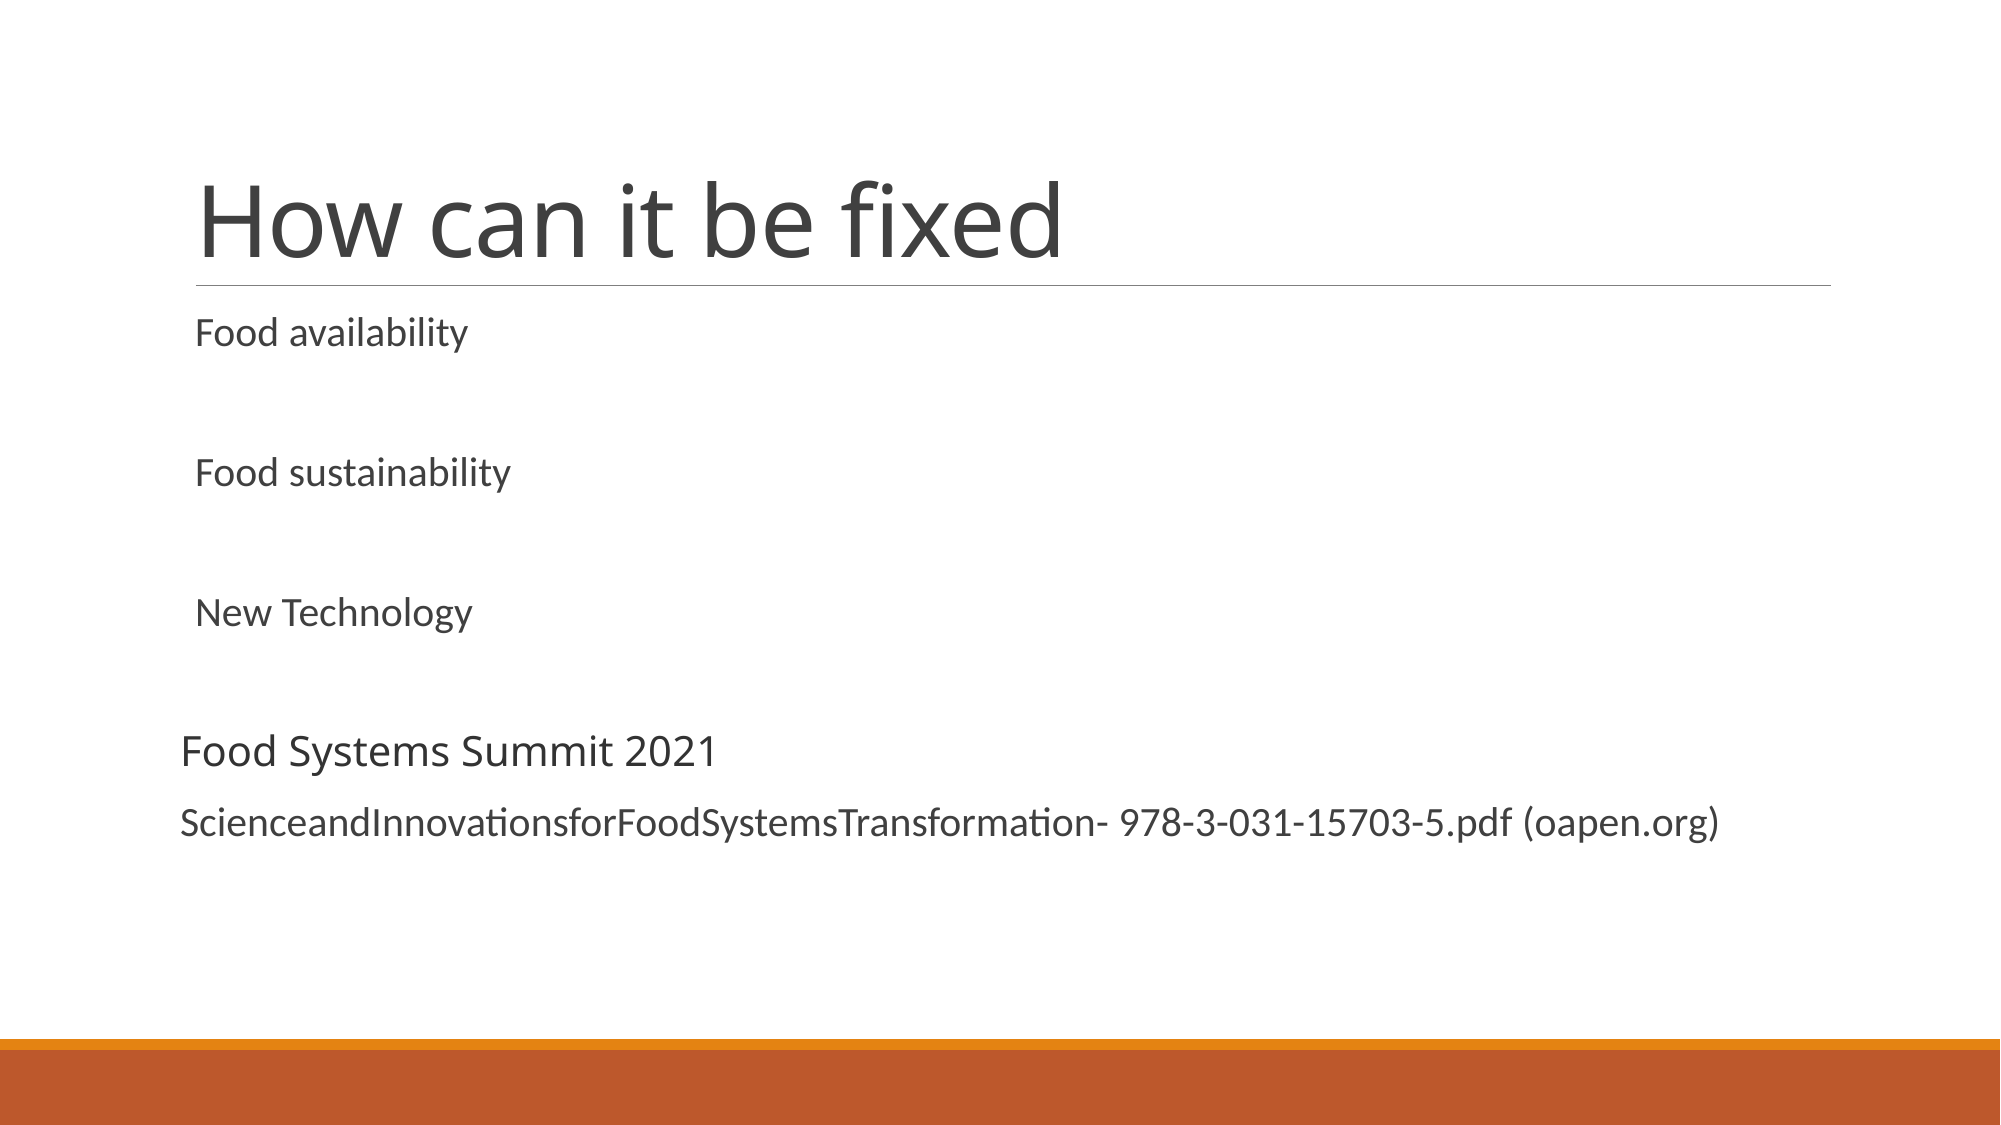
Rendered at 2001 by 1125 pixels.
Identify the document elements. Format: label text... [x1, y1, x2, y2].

title How can it be fixed [180, 47, 1831, 286]
list Food availability Food sustainability New Technology Food Systems Summit 2021 ScienceandInnovationsforFoodSystemsTransformation - 978-3-031-15703-5.pdf (oapen.org) [180, 302, 1831, 963]
